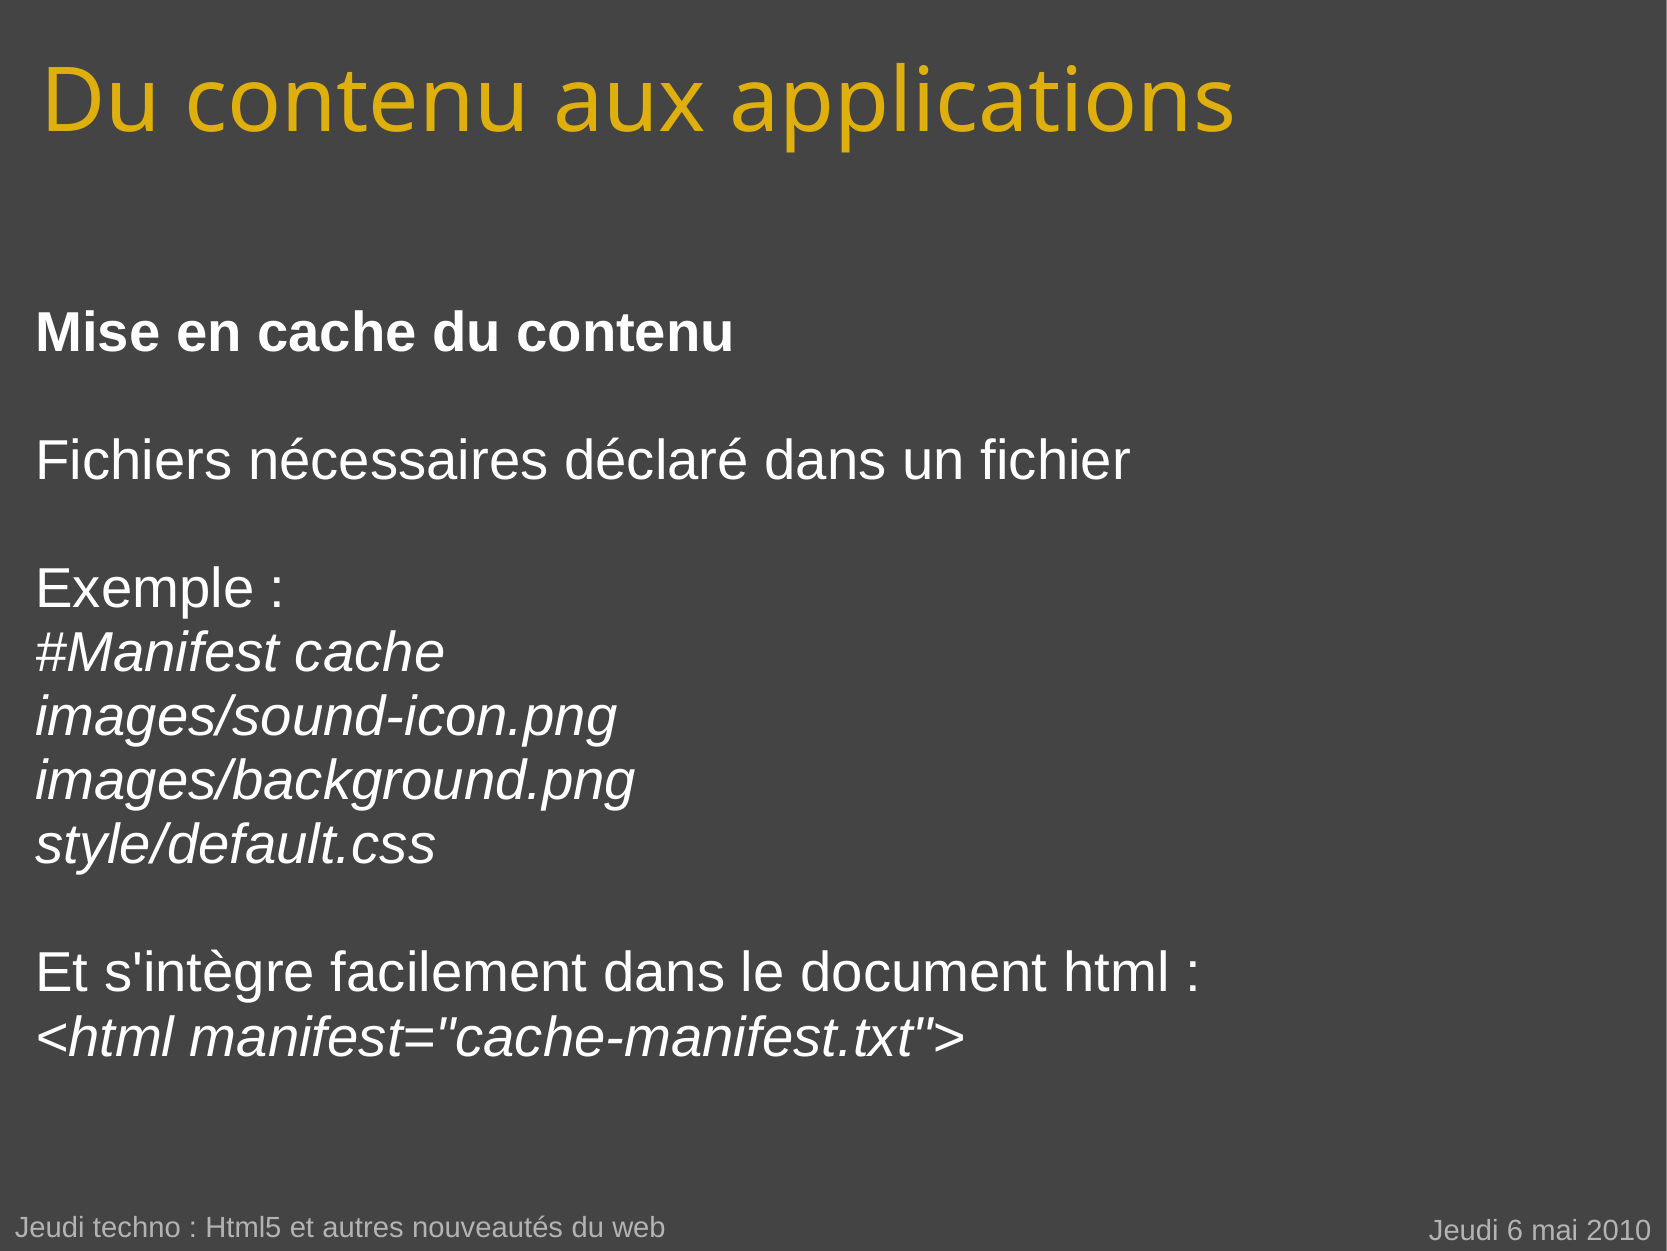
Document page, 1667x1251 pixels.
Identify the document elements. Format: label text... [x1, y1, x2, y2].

title Du contenu aux applications [40, 50, 1627, 201]
list Mise en cache du contenu Fichiers nécessaires déclaré dans un fichier Exemple : #Manifest cache images/sound-icon.png images/background.png style/default.css Et s'intègre facilement dans le document html : <html manifest="cache-manifest.txt"> [35, 299, 1667, 1196]
picture [0, 0, 1667, 1251]
